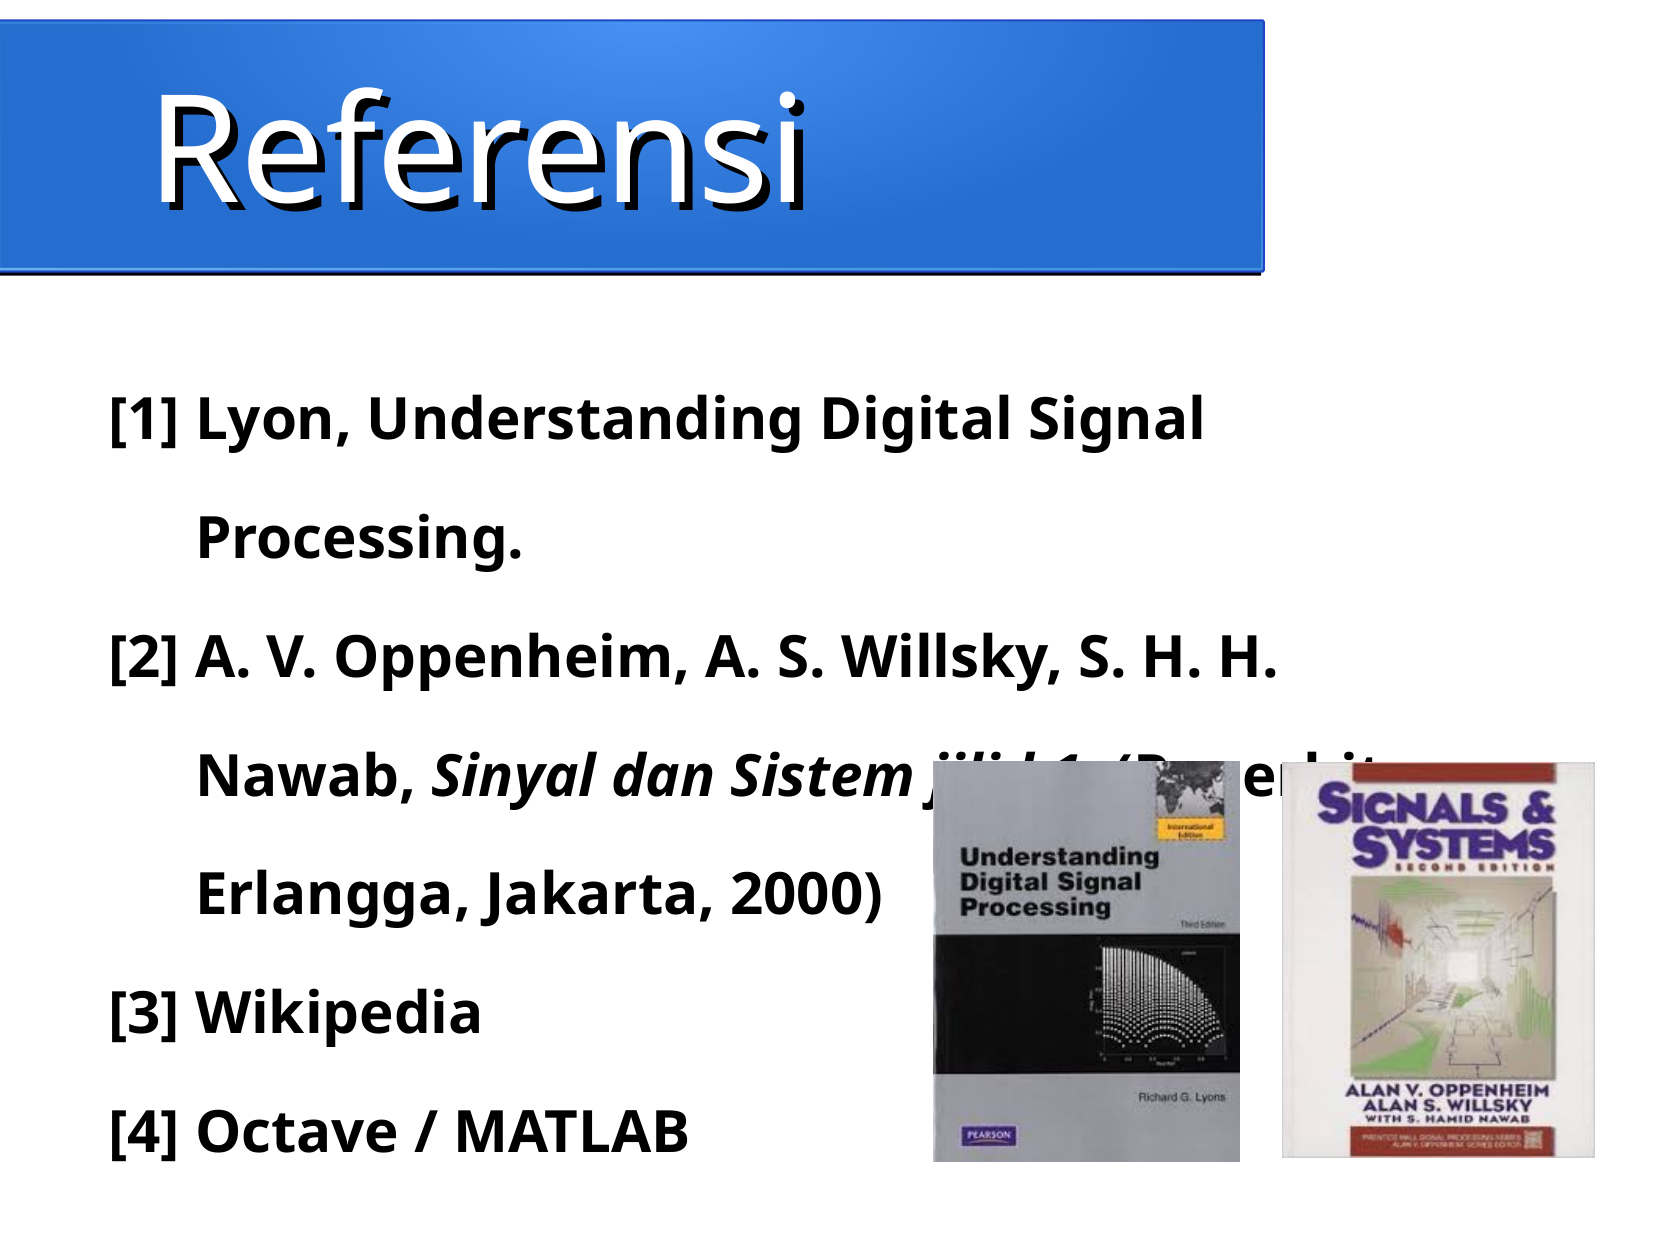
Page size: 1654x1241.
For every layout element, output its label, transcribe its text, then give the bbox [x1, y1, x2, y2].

picture [933, 761, 1240, 1162]
text_box Lyon, Understanding Digital Signal Processing. A. V. Oppenheim, A. S. Willsky, S. H. H. Nawab, Sinyal dan Sistem jilid 1, (Penerbit Erlangga, Jakarta, 2000) Wikipedia Octave / MATLAB [93, 330, 1546, 1003]
text_box Referensi [147, 60, 1216, 229]
picture [1282, 762, 1595, 1158]
